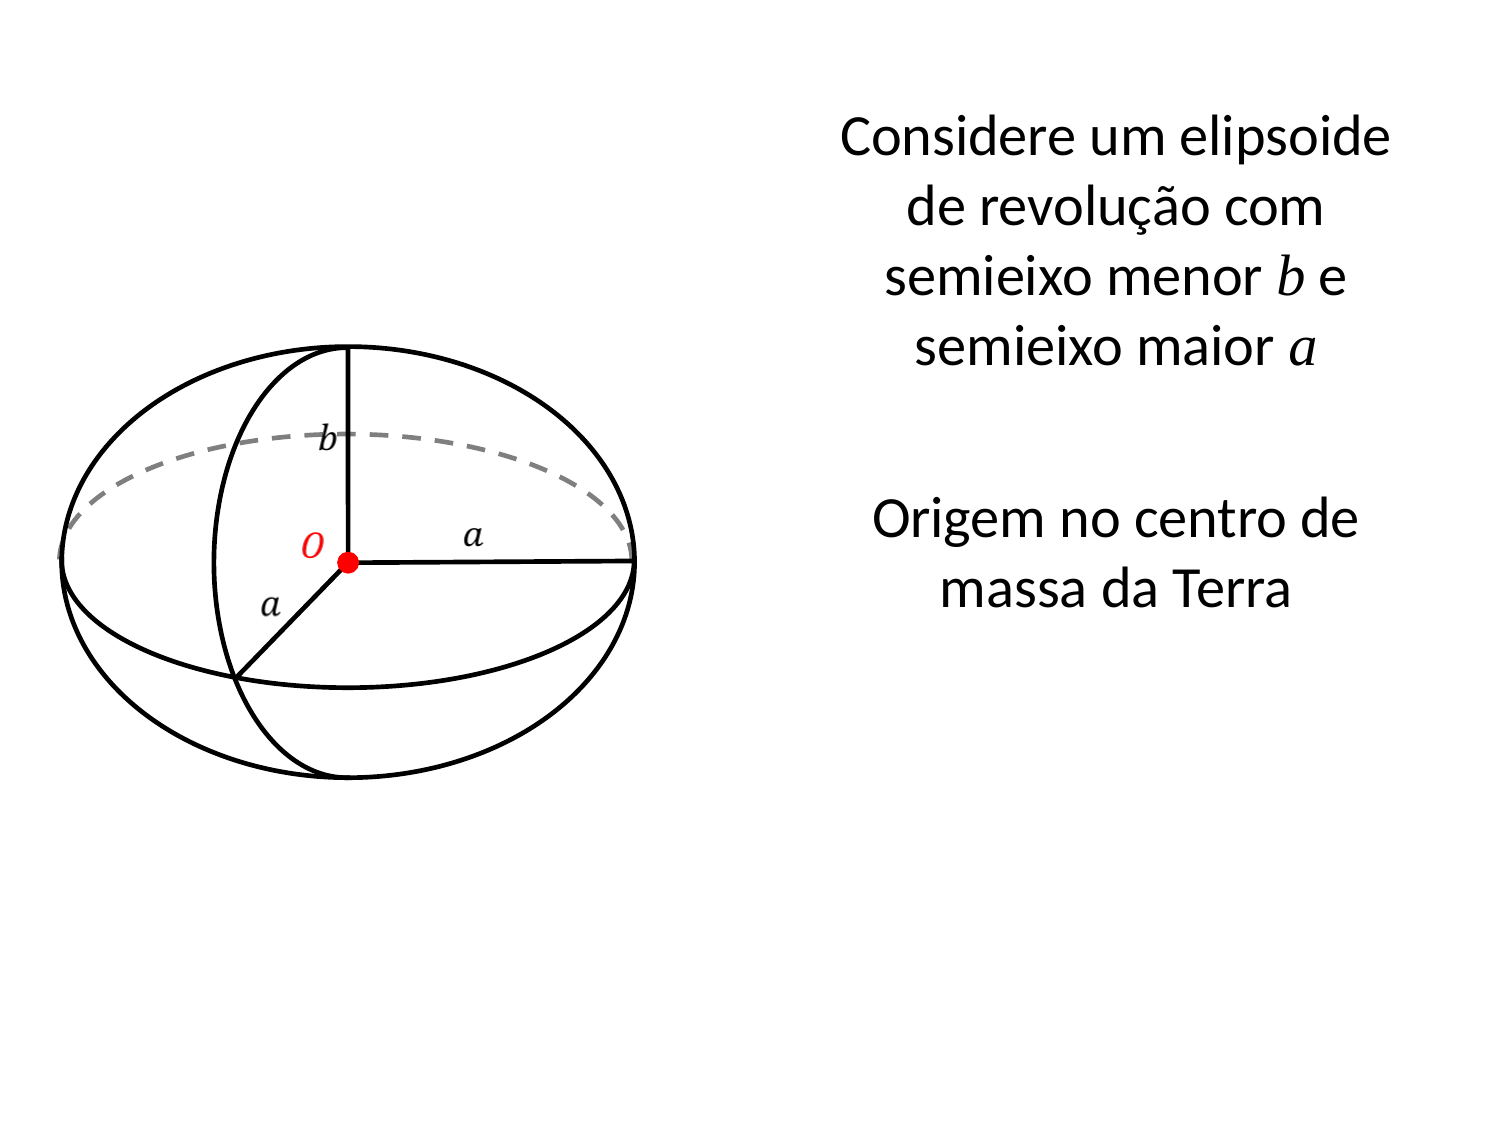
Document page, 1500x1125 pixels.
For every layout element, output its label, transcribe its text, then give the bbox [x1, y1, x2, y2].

text_box Considere um elipsoide de revolução com semieixo menor b e semieixo maior a [820, 89, 1412, 385]
text_box [240, 515, 357, 634]
text_box [297, 407, 358, 468]
text_box [443, 503, 505, 564]
text_box Origem no centro de massa da Terra [820, 471, 1412, 627]
